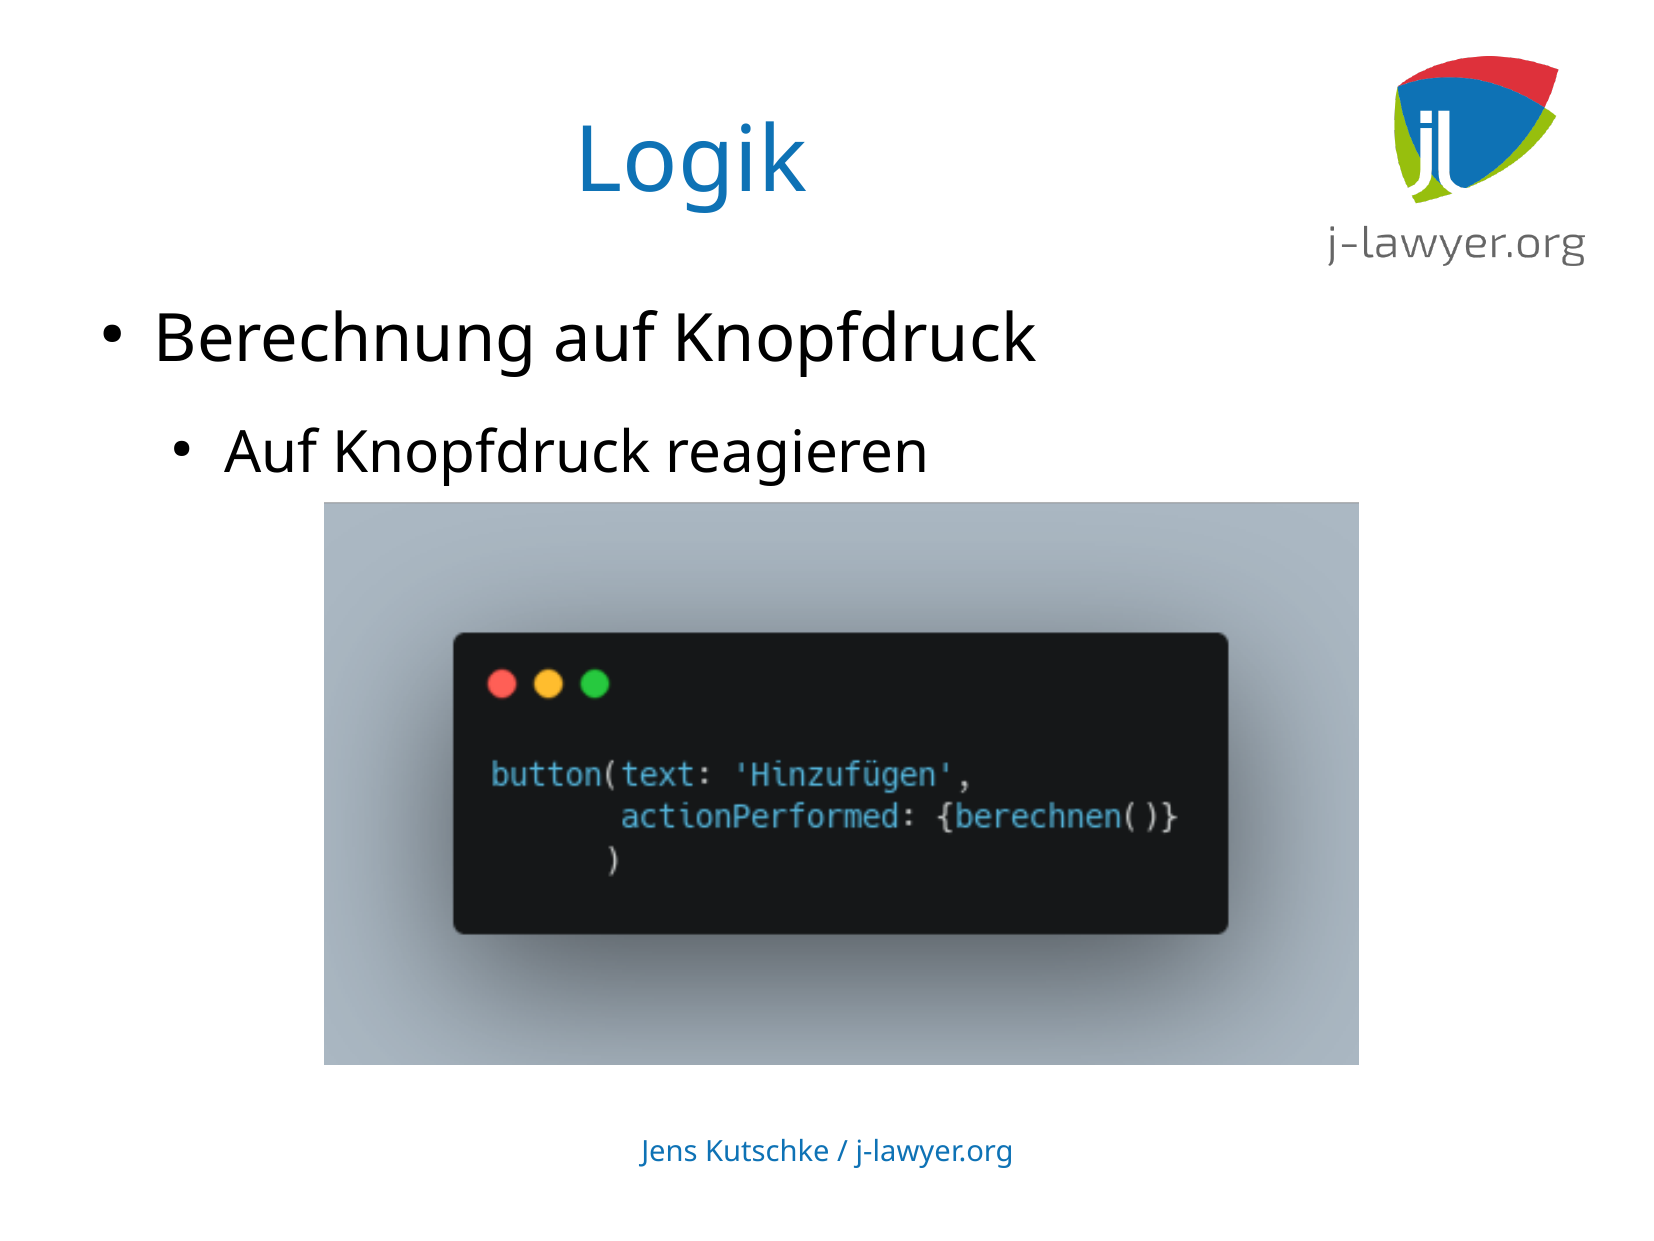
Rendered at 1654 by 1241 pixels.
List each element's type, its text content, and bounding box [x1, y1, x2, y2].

picture [324, 501, 1359, 1066]
picture [1328, 56, 1585, 266]
title Logik [82, 52, 1300, 260]
list Berechnung auf Knopfdruck Auf Knopfdruck reagieren [82, 290, 1571, 1010]
